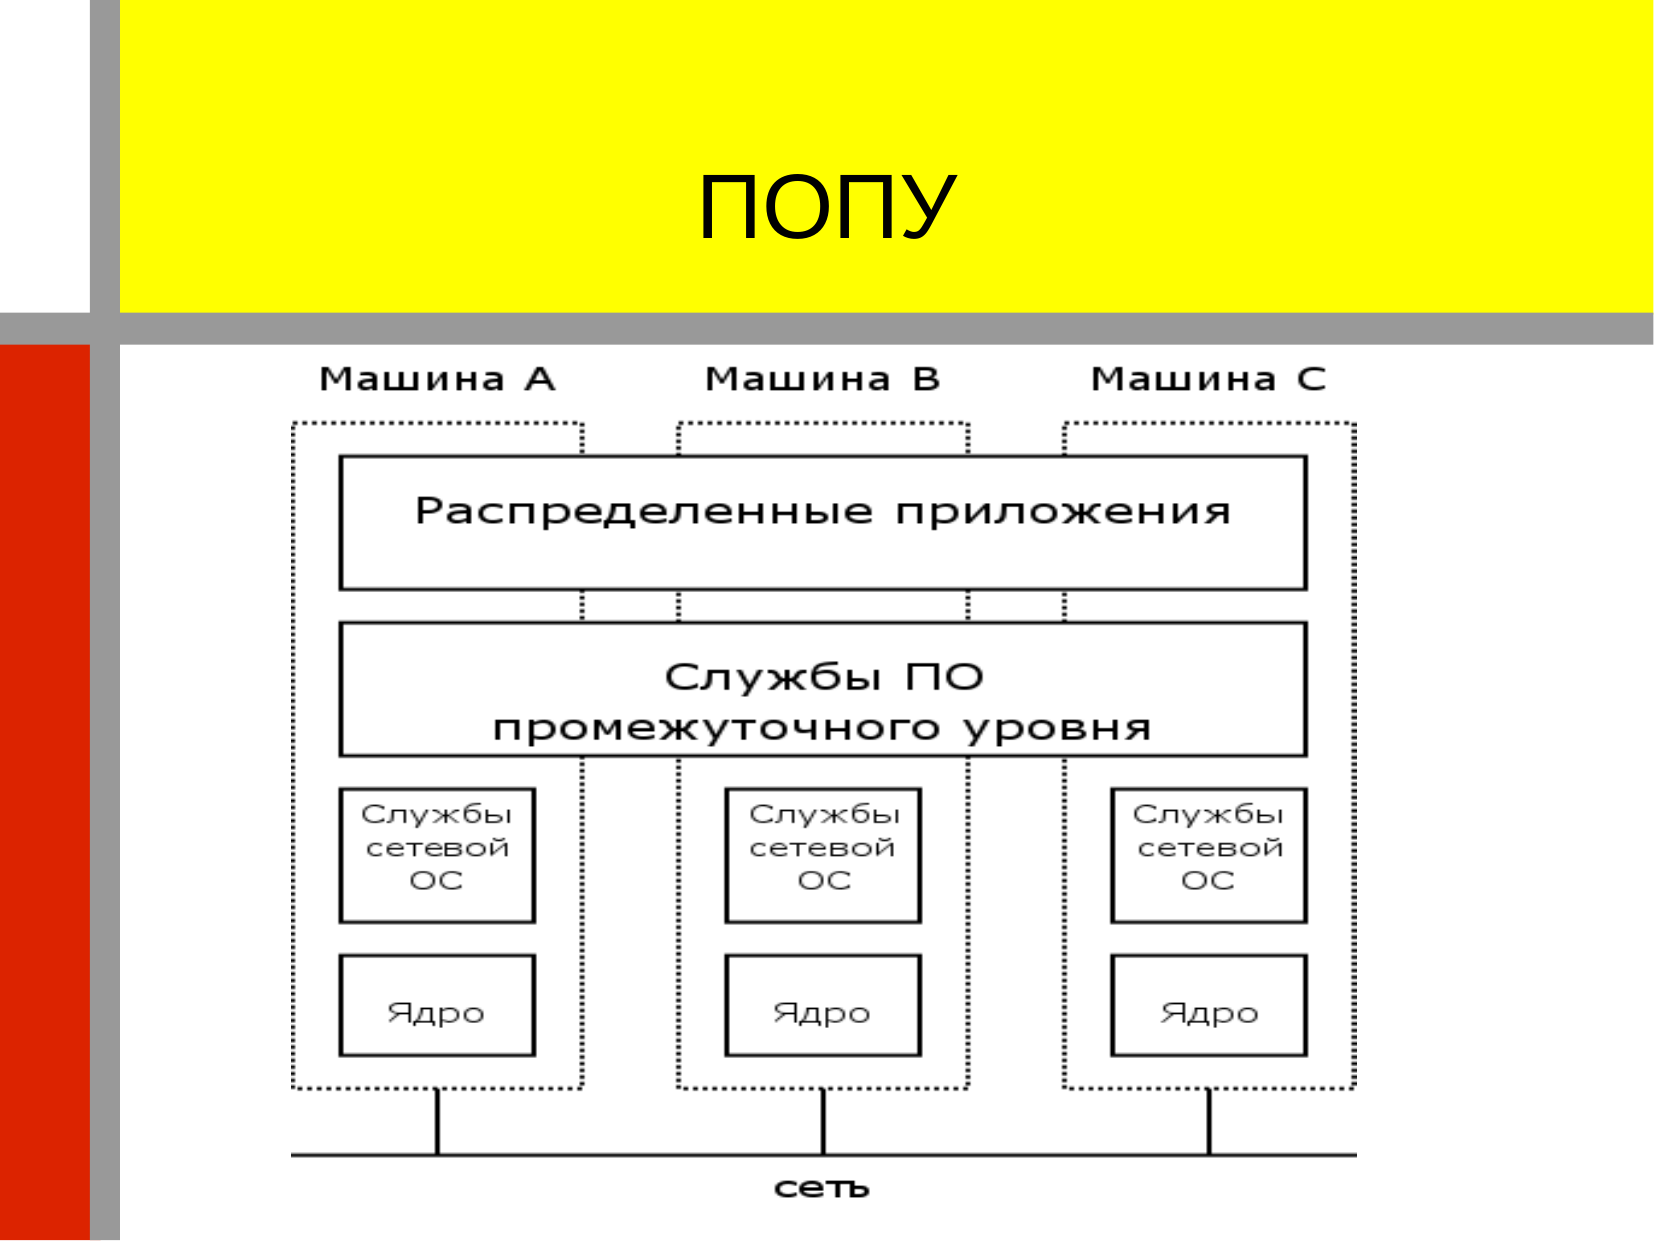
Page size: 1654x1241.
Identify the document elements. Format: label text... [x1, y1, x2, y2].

picture [291, 354, 1357, 1211]
title ПОПУ [121, 102, 1534, 311]
